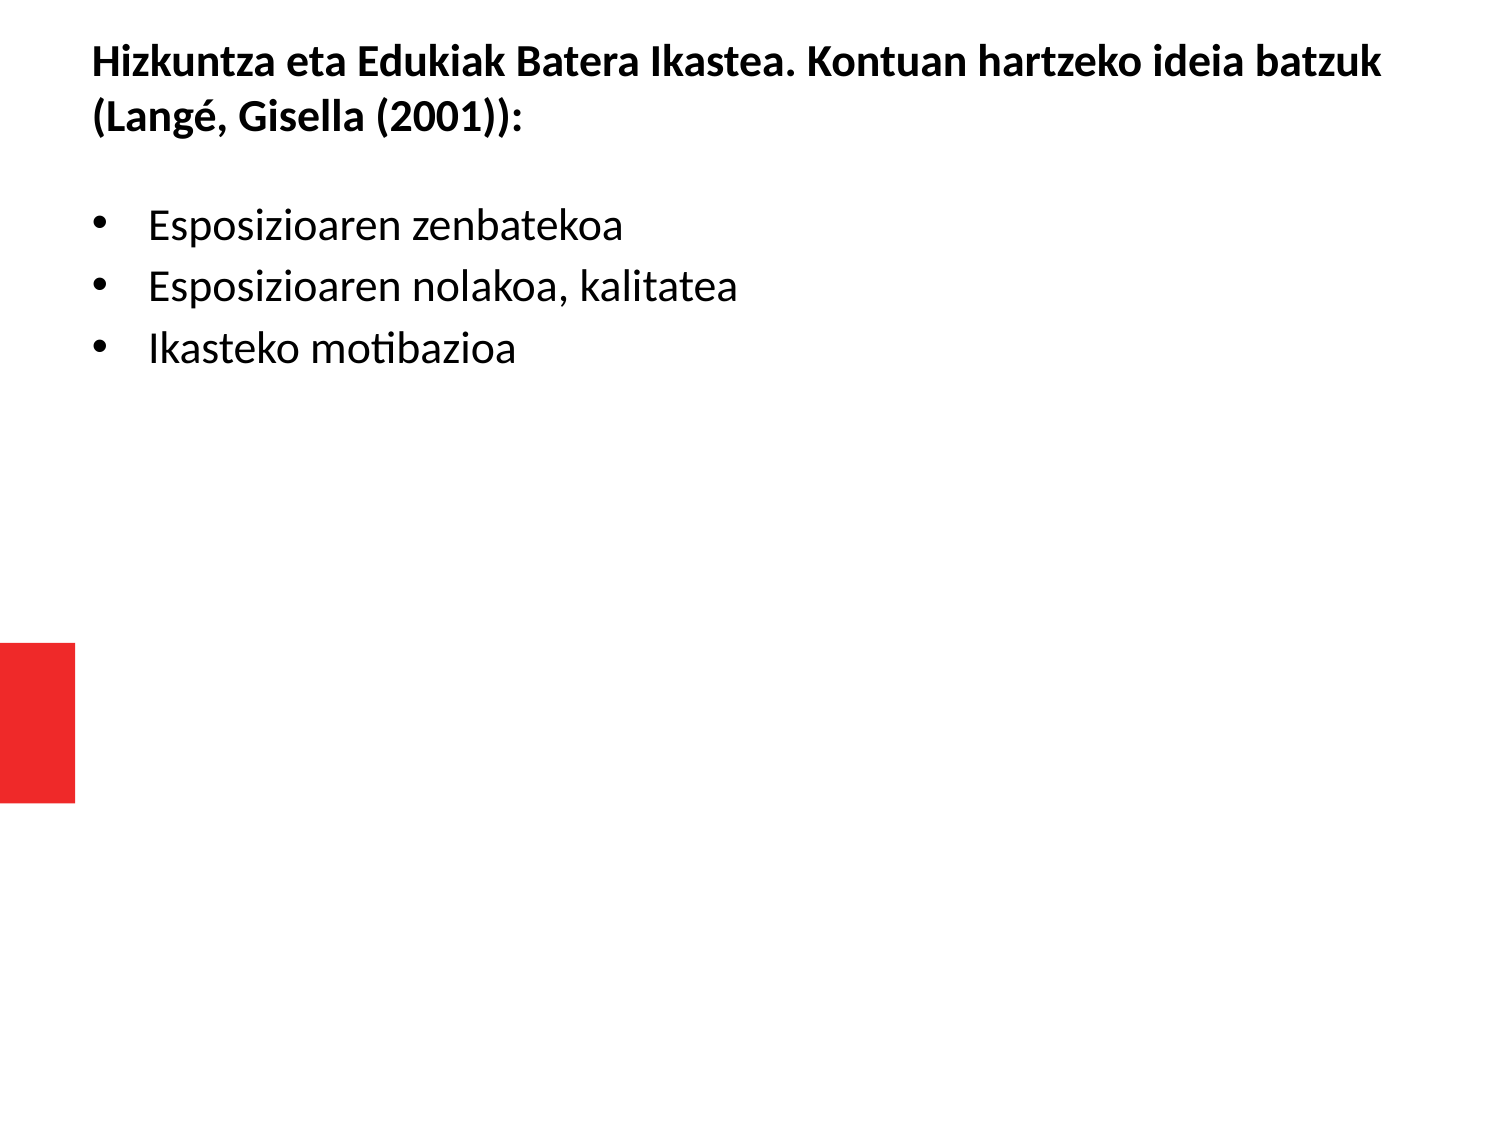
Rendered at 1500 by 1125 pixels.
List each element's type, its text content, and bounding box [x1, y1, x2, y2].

list Hizkuntza eta Edukiak Batera Ikastea. Kontuan hartzeko ideia batzuk (Langé, Gisella (2001)): Esposizioaren zenbatekoa Esposizioaren nolakoa, kalitatea Ikasteko motibazioa [76, 23, 1436, 1071]
